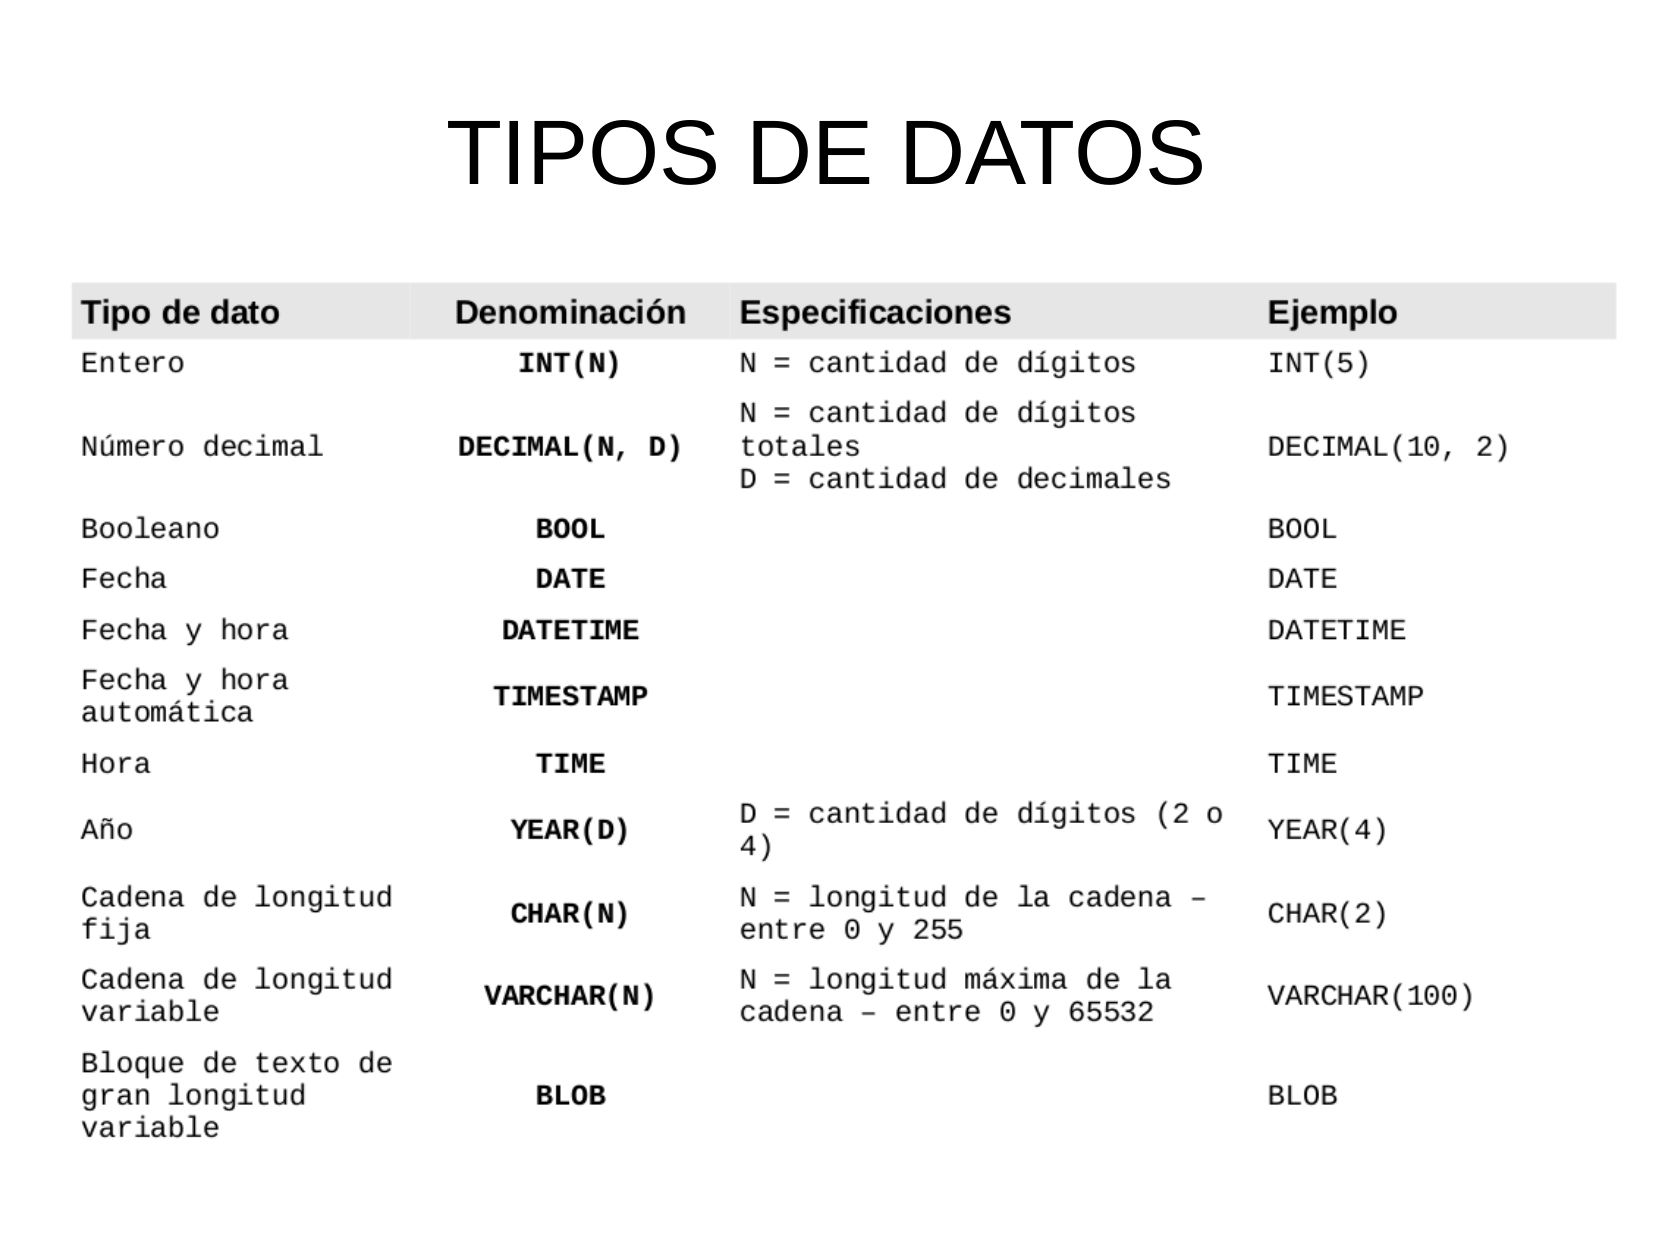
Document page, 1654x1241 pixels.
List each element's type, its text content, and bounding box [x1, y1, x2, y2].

title TIPOS DE DATOS [82, 49, 1571, 257]
picture [37, 271, 1630, 1190]
